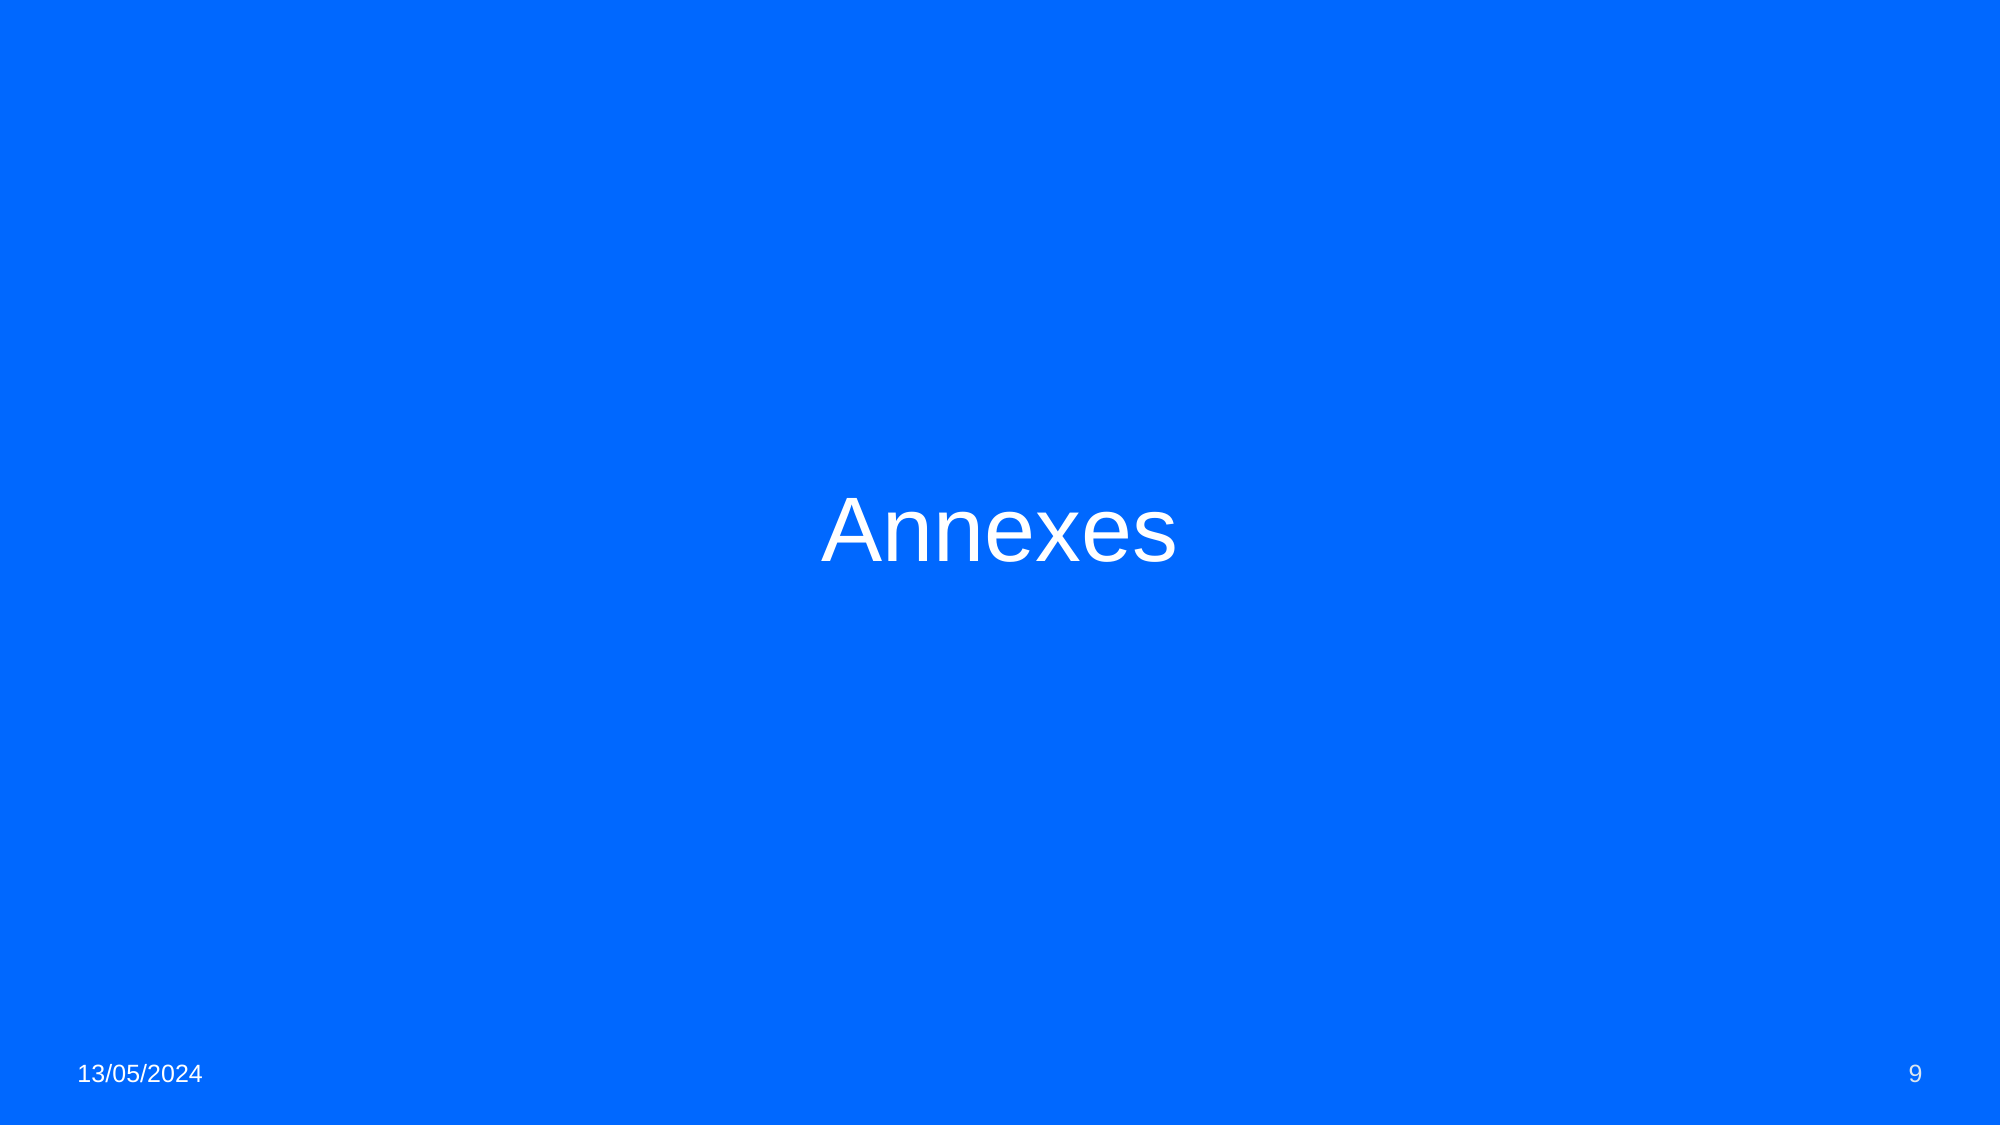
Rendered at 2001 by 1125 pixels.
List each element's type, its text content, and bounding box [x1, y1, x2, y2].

slide_number 13/05/2024 [62, 1042, 513, 1103]
title Annexes [310, 293, 1690, 755]
slide_number 1 [1487, 1042, 1938, 1103]
